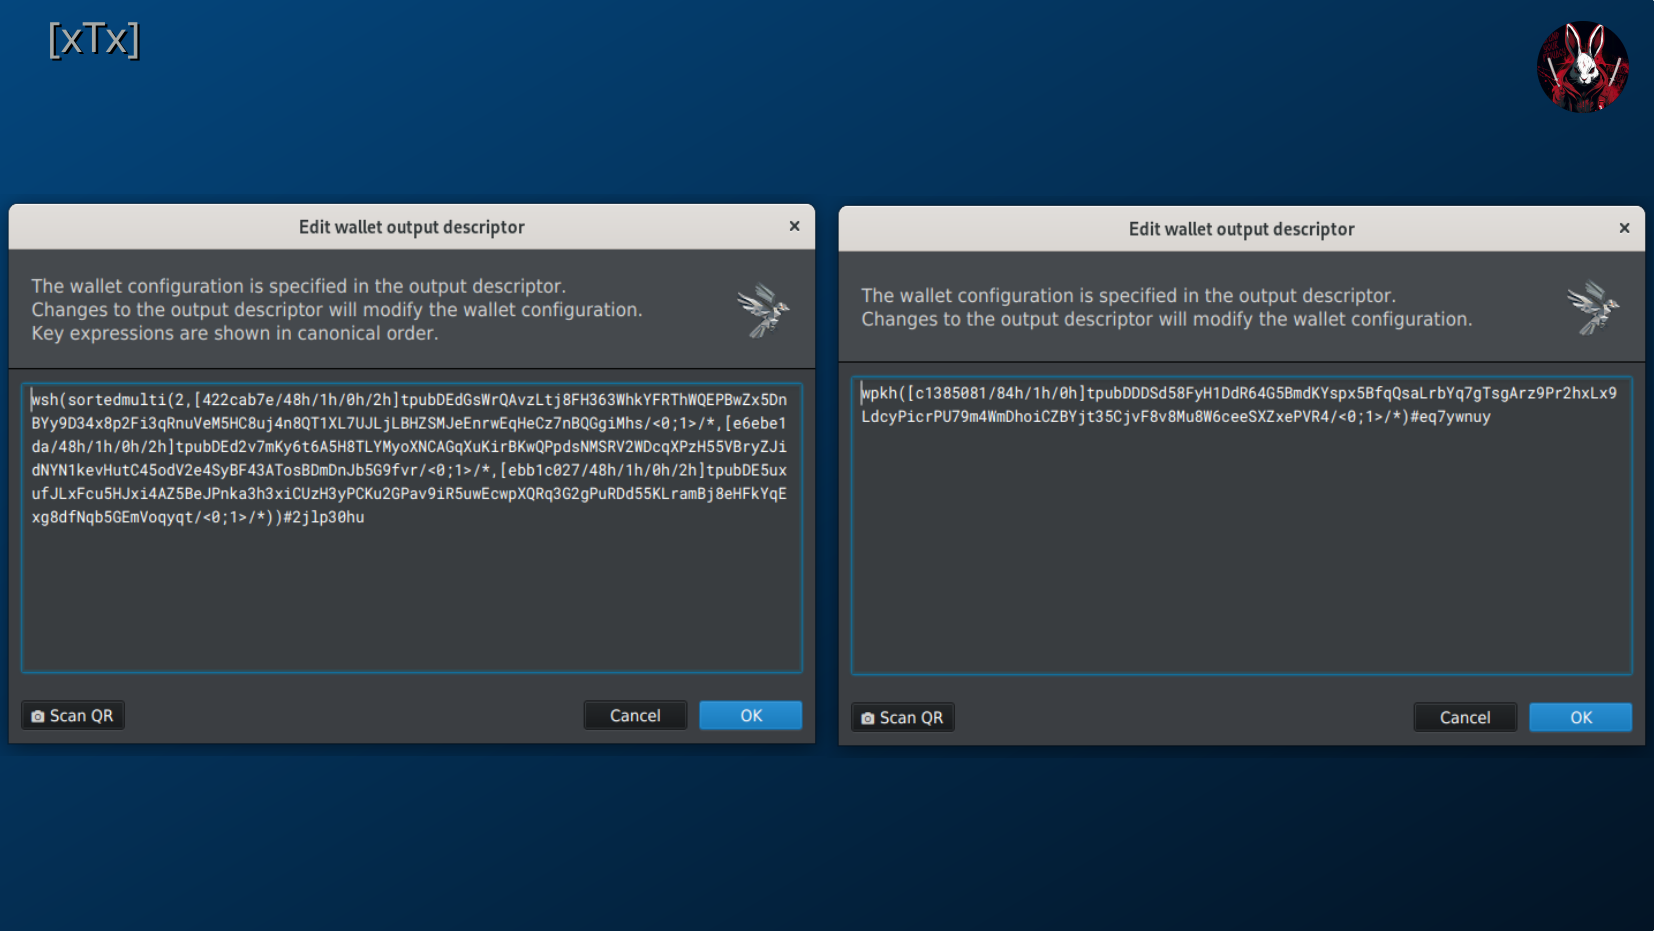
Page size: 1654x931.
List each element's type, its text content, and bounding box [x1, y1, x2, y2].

text_box [xTx] [0, 0, 188, 76]
picture [0, 194, 1654, 758]
picture [1537, 21, 1629, 113]
